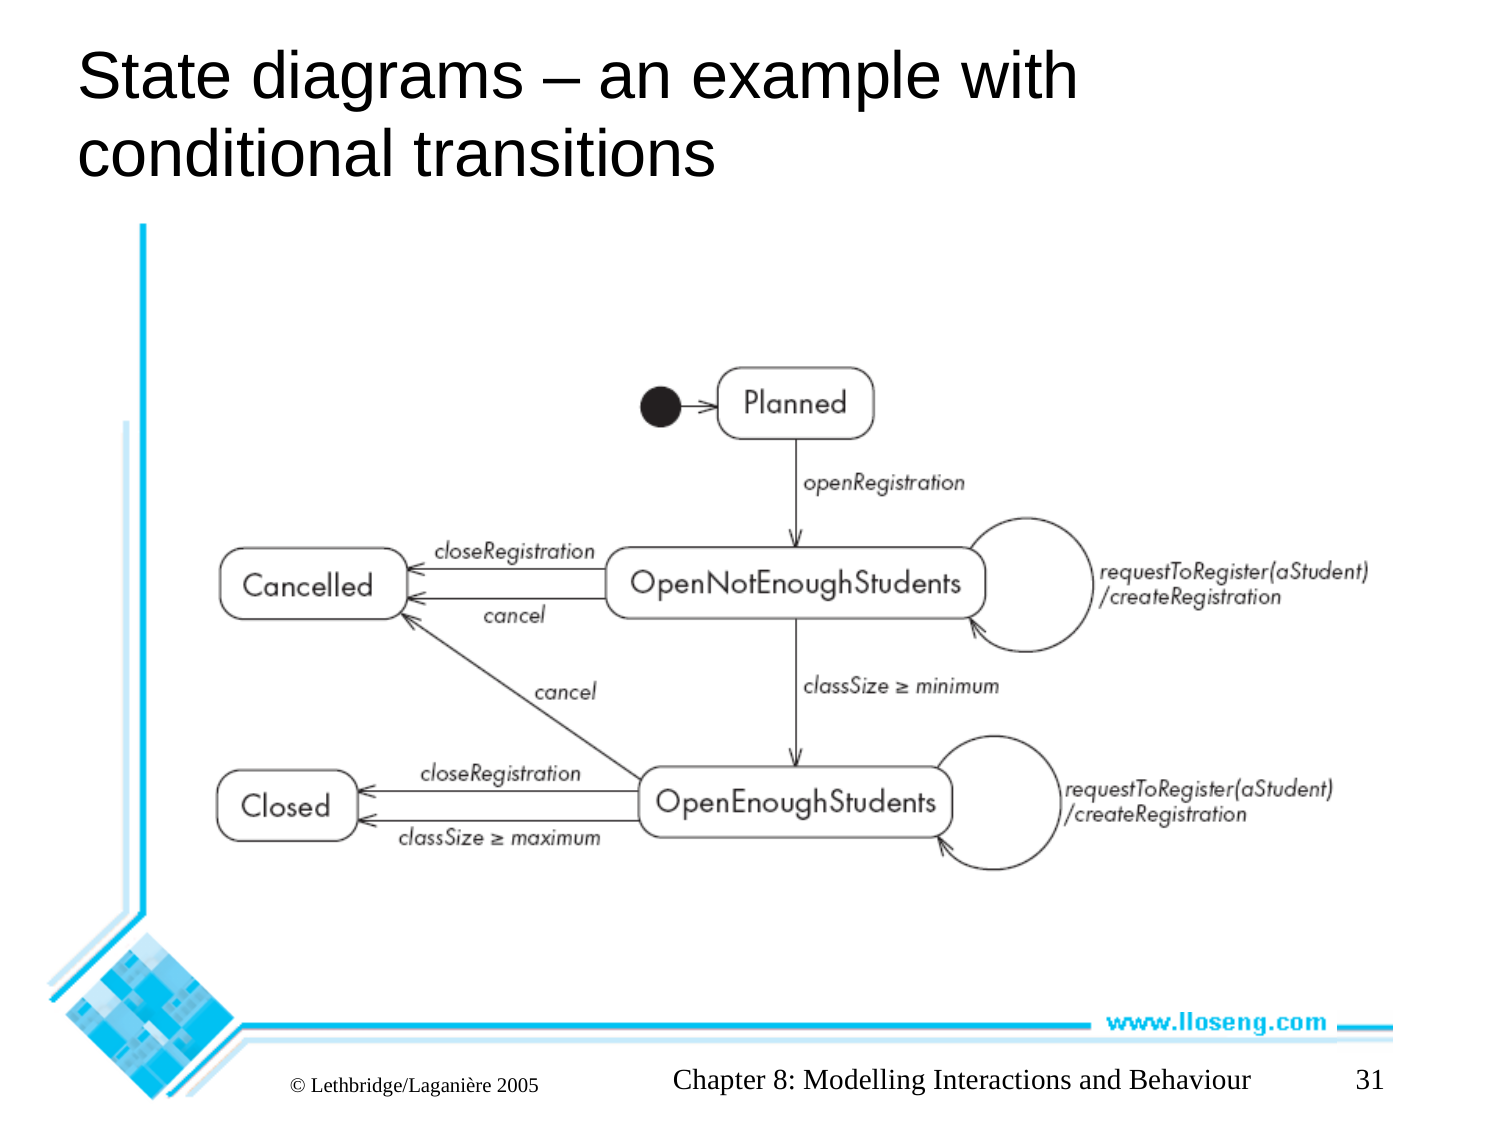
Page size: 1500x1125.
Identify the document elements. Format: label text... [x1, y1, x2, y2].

text_box © Lethbridge/Laganière 2005 [275, 1062, 601, 1125]
picture [35, 212, 1393, 1102]
text_box <number> [1325, 1050, 1401, 1125]
picture [214, 351, 1374, 886]
text_box Chapter 8: Modelling Interactions and Behaviour [624, 1050, 1300, 1125]
title State diagrams – an example with conditional transitions [62, 27, 1413, 198]
